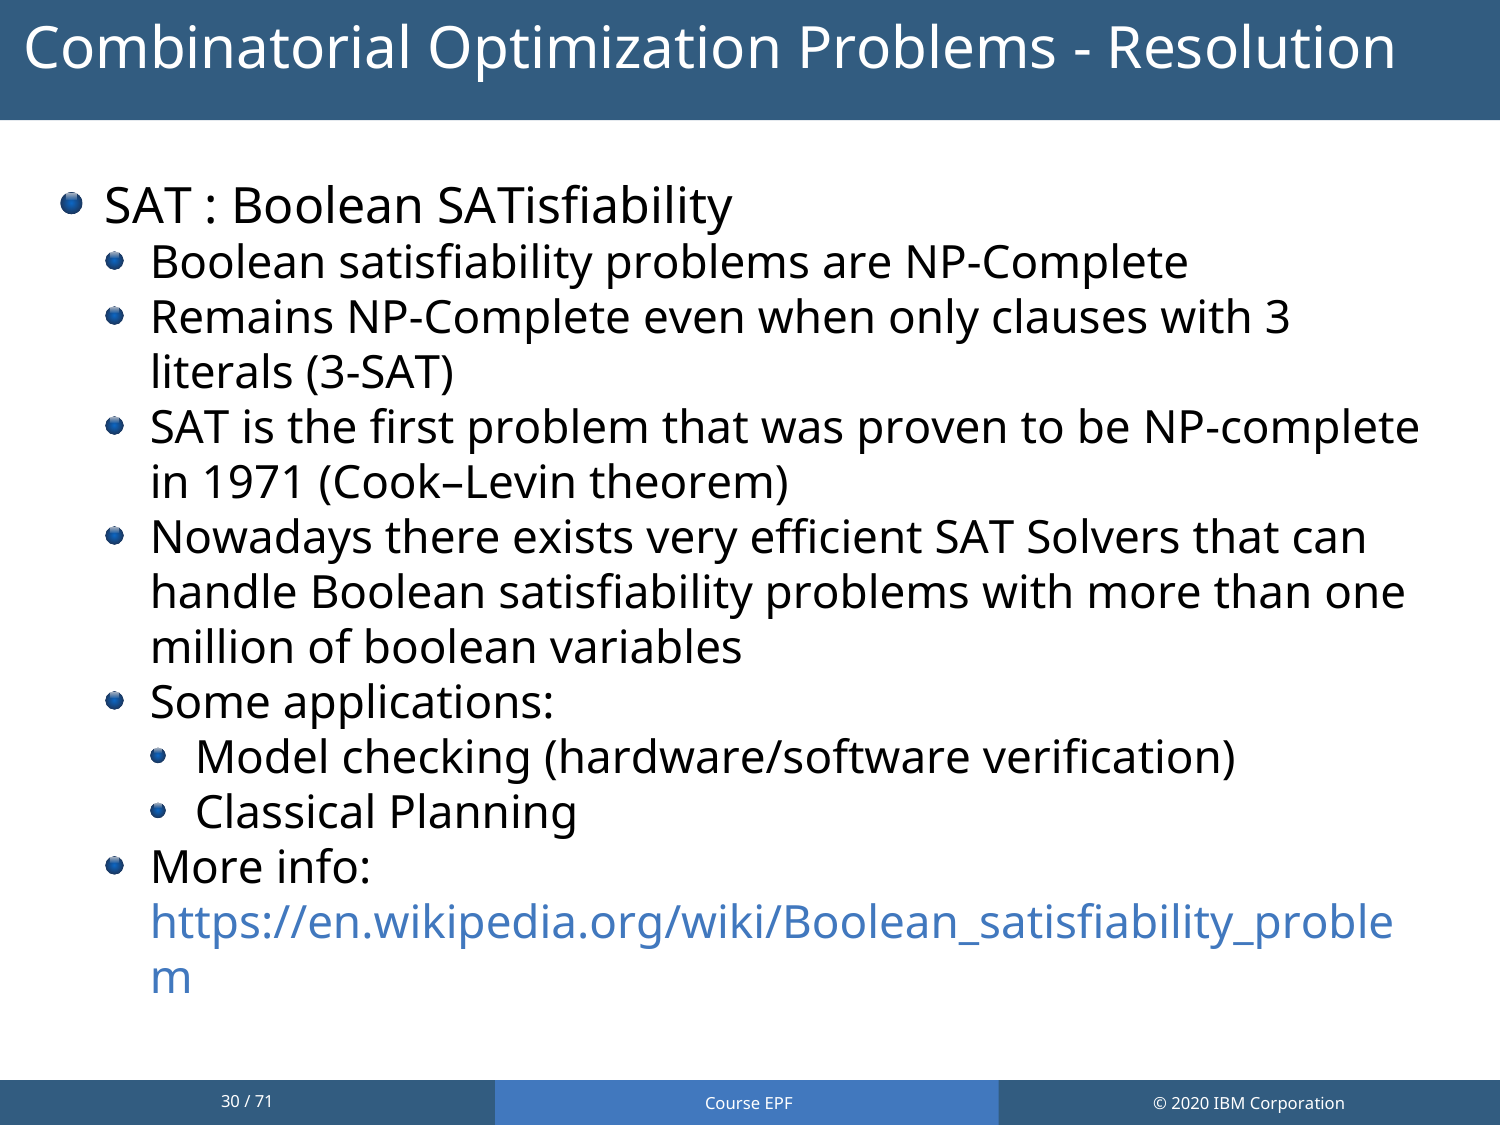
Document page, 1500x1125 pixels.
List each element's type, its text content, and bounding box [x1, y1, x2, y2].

list SAT : Boolean SATisfiability Boolean satisfiability problems are NP-Complete Remains NP-Complete even when only clauses with 3 literals (3-SAT) SAT is the first problem that was proven to be NP-complete in 1971 (Cook–Levin theorem) Nowadays there exists very efficient SAT Solvers that can handle Boolean satisfiability problems with more than one million of boolean variables Some applications: Model checking (hardware/software verification) Classical Planning More info: https://en.wikipedia.org/wiki/Boolean_satisfiability_problem [45, 165, 1441, 1036]
title Combinatorial Optimization Problems - Resolution [0, 0, 1500, 121]
